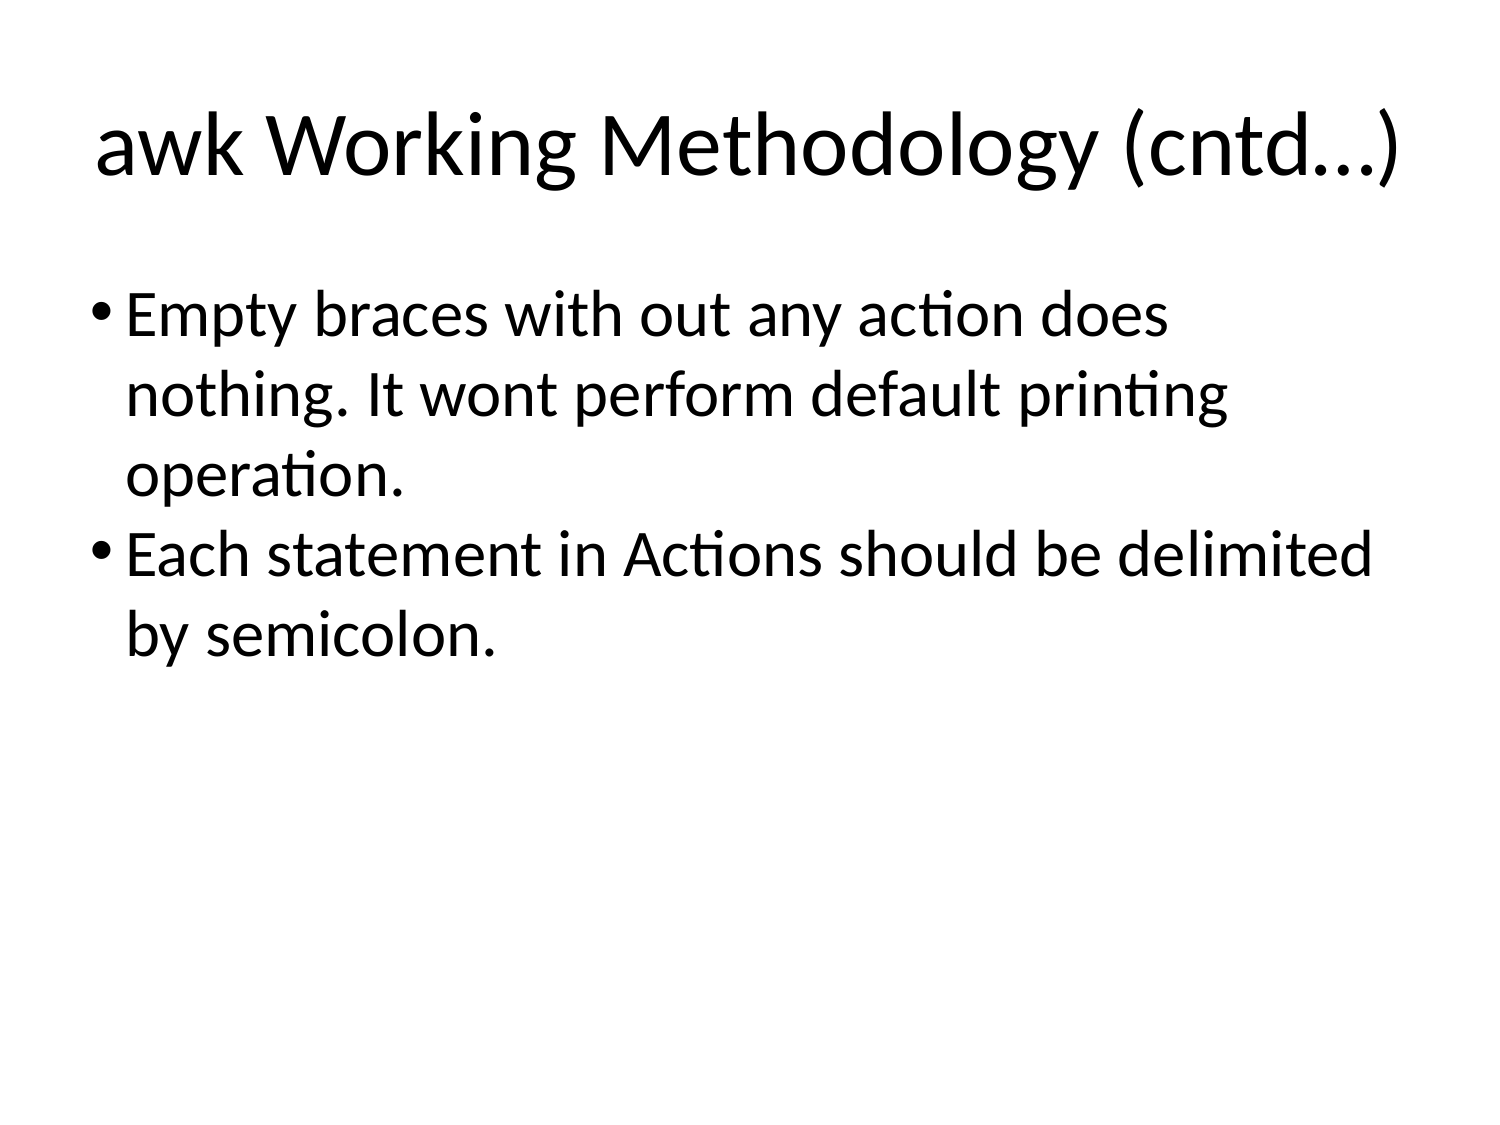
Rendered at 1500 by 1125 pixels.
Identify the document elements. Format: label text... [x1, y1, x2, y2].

text_box Empty braces with out any action does nothing. It wont perform default printing operation. Each statement in Actions should be delimited by semicolon. [75, 262, 1425, 1005]
text_box awk Working Methodology (cntd…) [75, 45, 1425, 233]
